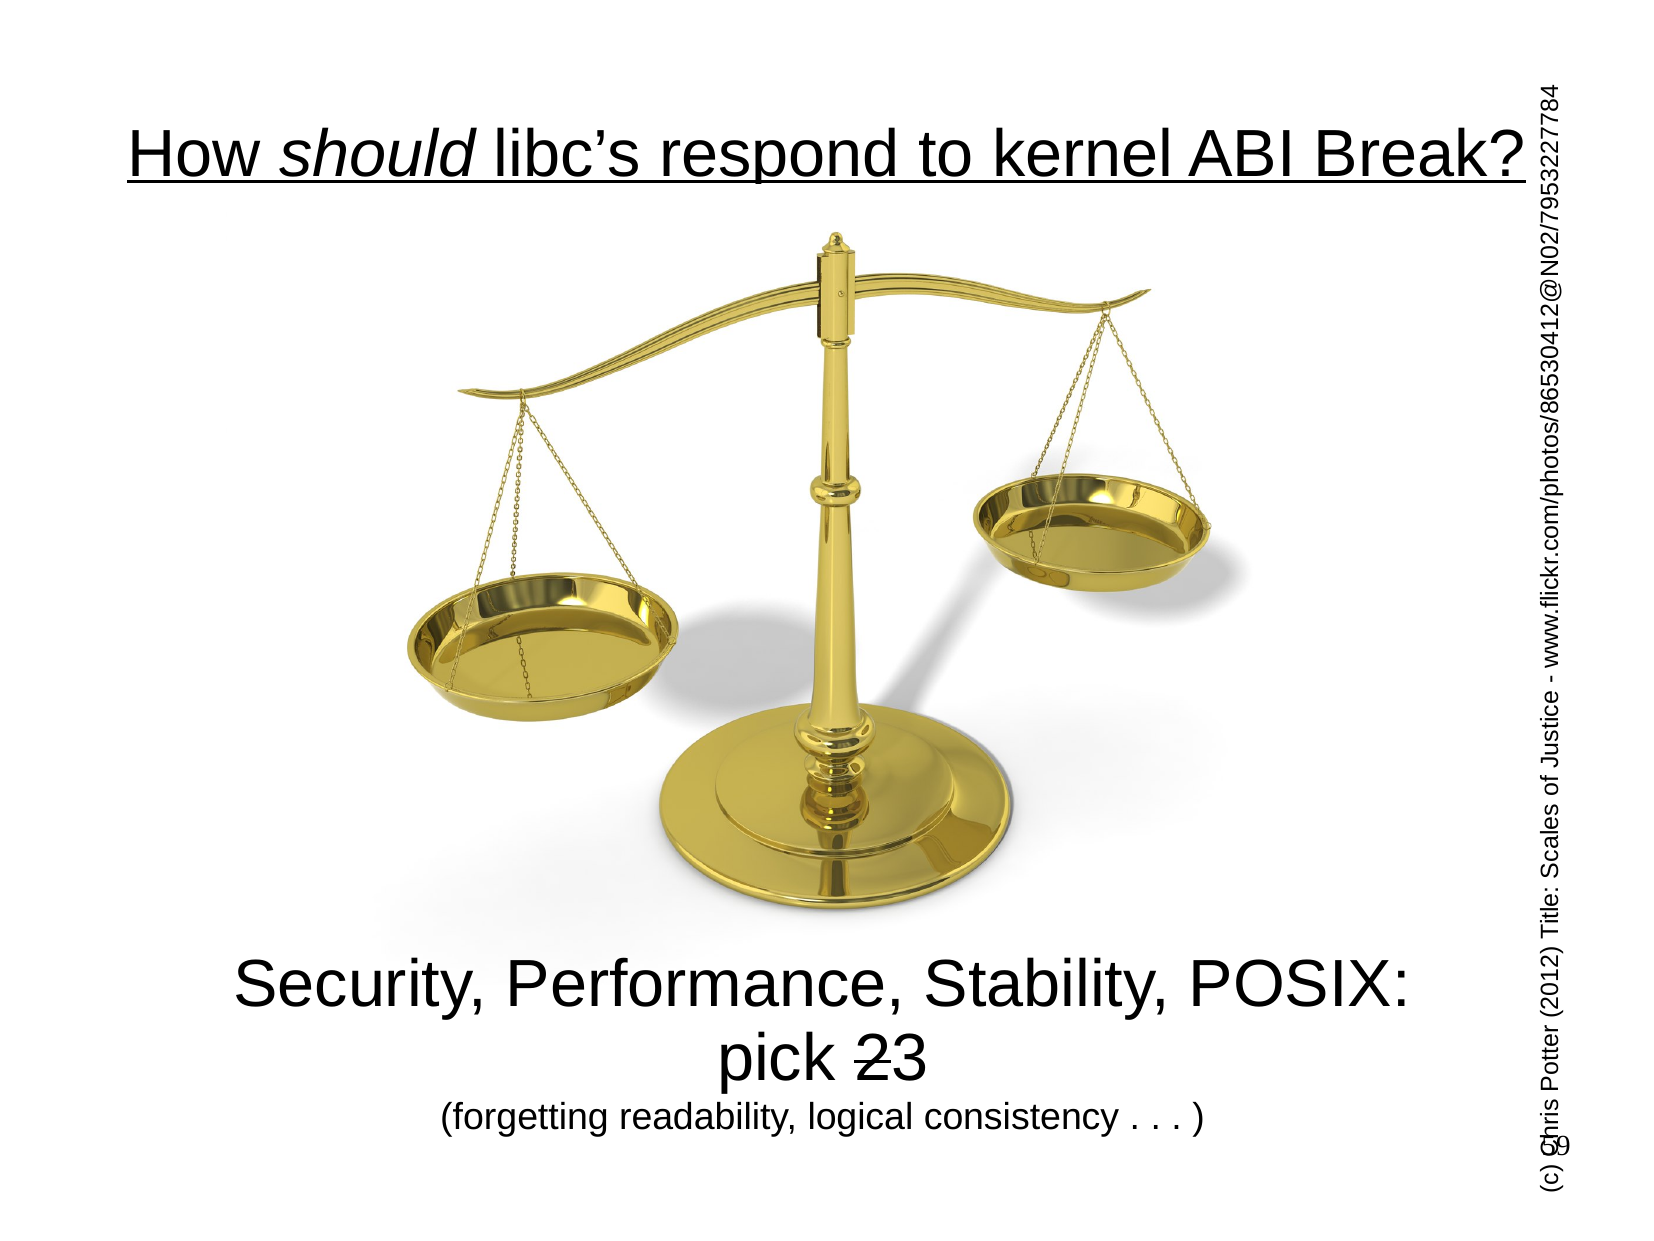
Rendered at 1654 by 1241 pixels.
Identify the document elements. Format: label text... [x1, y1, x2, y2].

picture [226, 184, 1427, 938]
title How should libc’s respond to kernel ABI Break? [82, 49, 1571, 257]
text_box Security, Performance, Stability, POSIX: pick 23 (forgetting readability, logical consistency . . . ) [150, 938, 1496, 1145]
text_box (c) Chris Potter (2012) Title: Scales of Justice - www.flickr.com/photos/86530412@N02/7953227784 [1527, 69, 1571, 1209]
